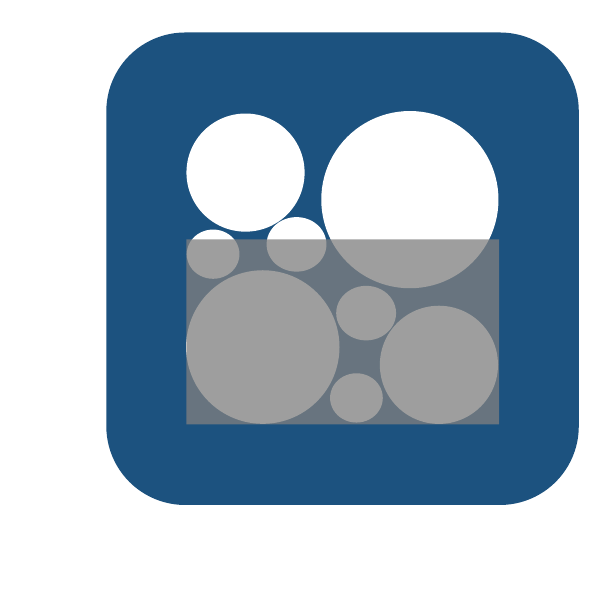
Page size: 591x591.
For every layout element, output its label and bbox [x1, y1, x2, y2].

text_box [106, 32, 579, 505]
